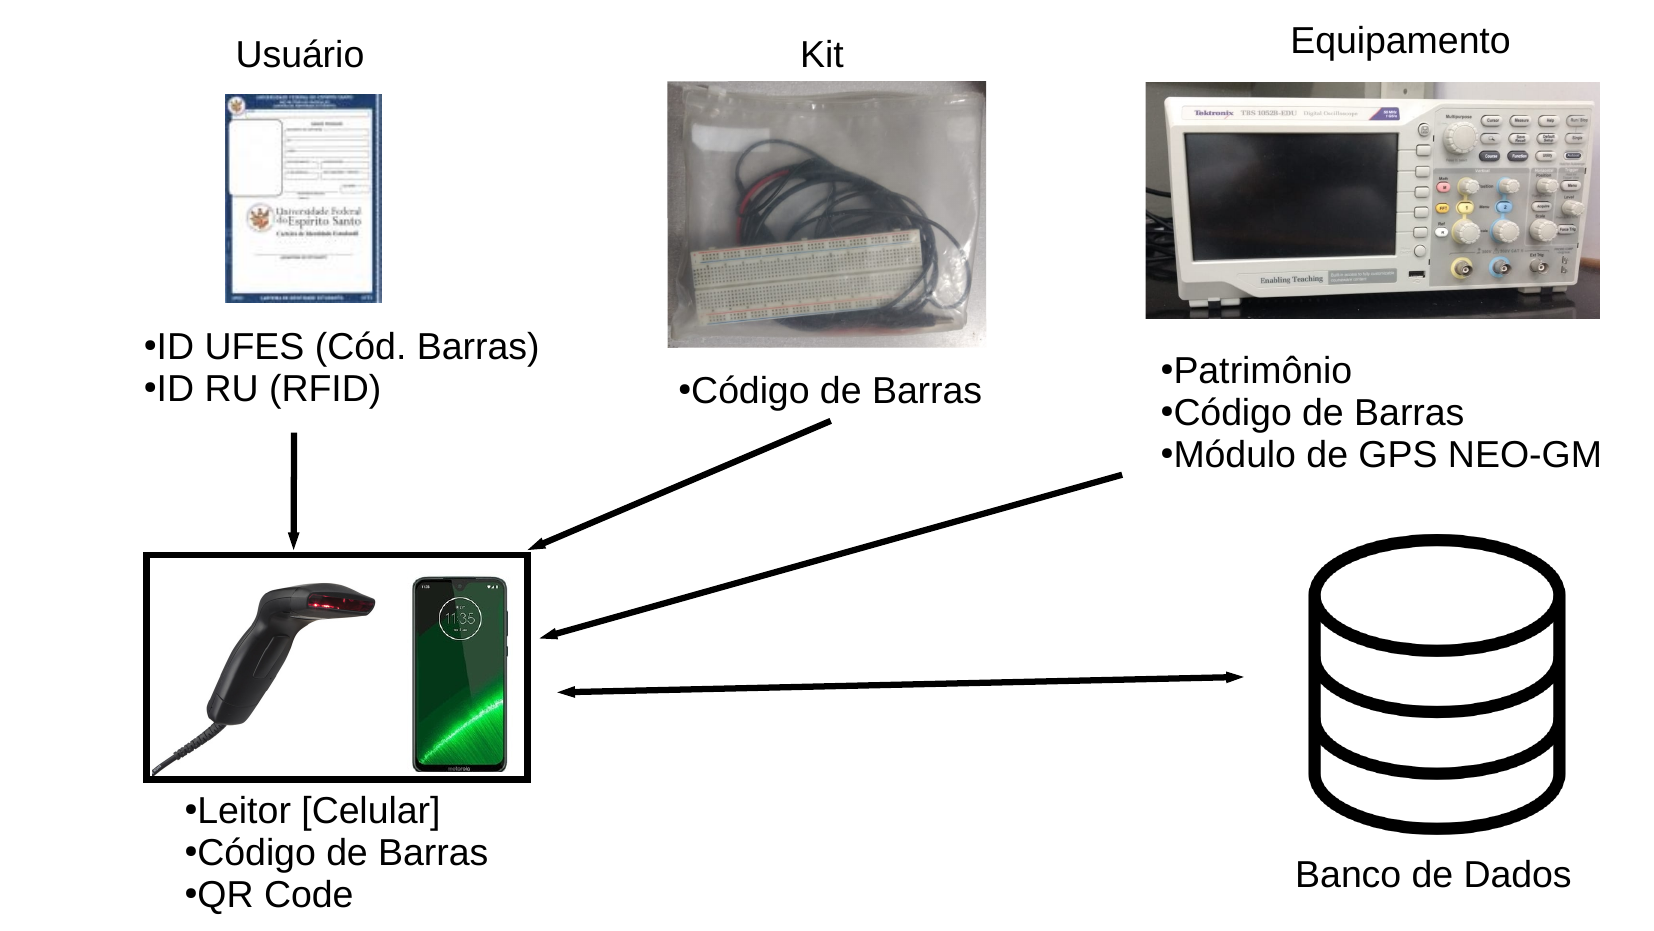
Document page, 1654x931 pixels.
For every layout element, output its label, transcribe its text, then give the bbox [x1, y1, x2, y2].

text_box ID UFES (Cód. Barras) ID RU (RFID) [128, 318, 556, 421]
picture [152, 574, 381, 776]
picture [225, 94, 382, 303]
text_box [147, 555, 528, 780]
text_box Código de Barras [663, 362, 999, 421]
picture [1299, 531, 1571, 839]
picture [667, 81, 987, 348]
text_box Kit [785, 25, 869, 83]
picture [394, 571, 513, 772]
text_box Leitor [Celular] Código de Barras QR Code [169, 782, 505, 929]
text_box Banco de Dados [1280, 845, 1591, 905]
text_box Usuário [220, 25, 387, 83]
text_box Patrimônio Código de Barras Módulo de GPS NEO-GM [1145, 342, 1640, 496]
picture [1145, 82, 1600, 319]
text_box Equipamento [1275, 11, 1560, 69]
